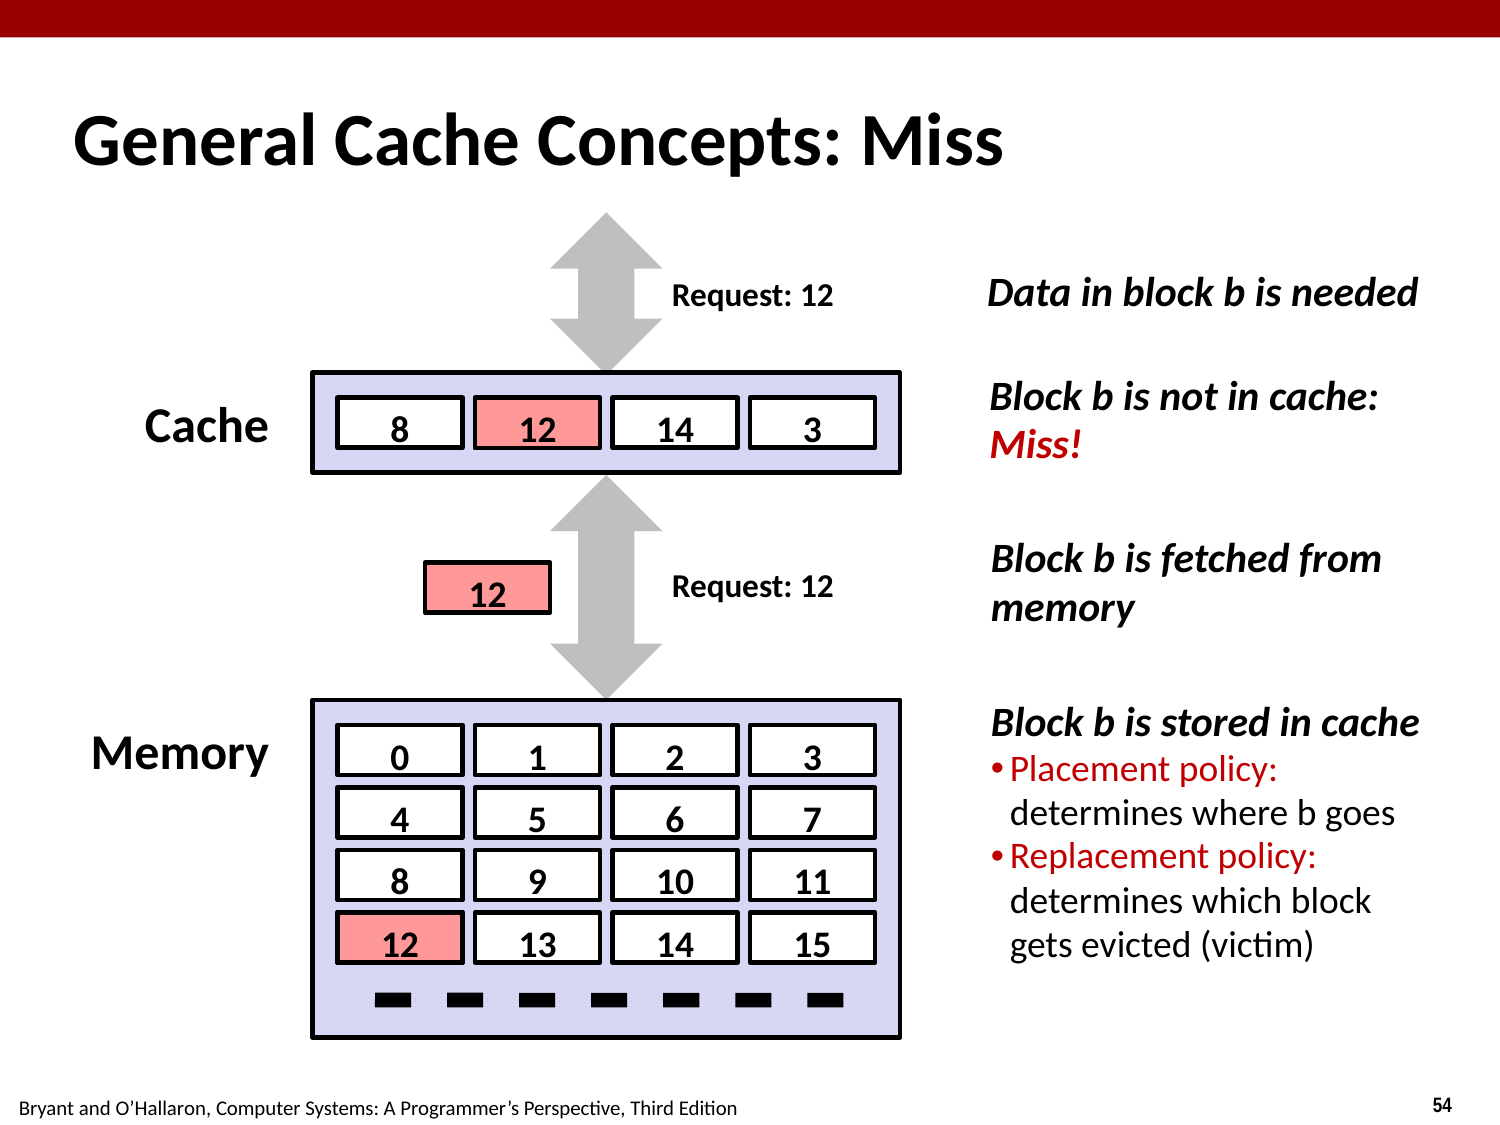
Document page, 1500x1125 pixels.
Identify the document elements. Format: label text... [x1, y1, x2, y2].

text_box 14 [612, 397, 738, 448]
text_box 15 [750, 912, 875, 963]
text_box Cache [130, 385, 285, 461]
text_box 3 [750, 725, 875, 775]
text_box Memory [75, 712, 285, 788]
text_box 12 [425, 562, 550, 613]
text_box 1 [474, 725, 600, 775]
text_box 12 [474, 397, 600, 448]
text_box 8 [337, 397, 463, 448]
text_box Block b is stored in cache Placement policy: determines where b goes Replacement policy: determines which block gets evicted (victim) [976, 688, 1436, 974]
text_box Block b is fetched from memory [976, 525, 1398, 639]
text_box 2 [612, 725, 738, 775]
text_box 9 [474, 849, 600, 900]
text_box 3 [750, 397, 875, 448]
text_box 5 [474, 787, 600, 838]
text_box 6 [612, 787, 738, 838]
text_box [312, 474, 900, 1038]
text_box 11 [750, 849, 875, 900]
text_box Request: 12 [656, 556, 849, 612]
title General Cache Concepts: Miss [58, 72, 1304, 198]
text_box Data in block b is needed [972, 259, 1434, 325]
text_box 10 [612, 849, 738, 900]
text_box [312, 212, 900, 473]
text_box 7 [750, 787, 875, 838]
text_box 12 [337, 912, 463, 963]
text_box 8 [337, 849, 463, 900]
text_box 0 [337, 725, 463, 775]
text_box 4 [337, 787, 463, 838]
text_box Request: 12 [656, 265, 849, 321]
text_box Block b is not in cache: Miss! [974, 362, 1395, 477]
text_box 13 [474, 912, 600, 963]
text_box 14 [612, 912, 738, 963]
